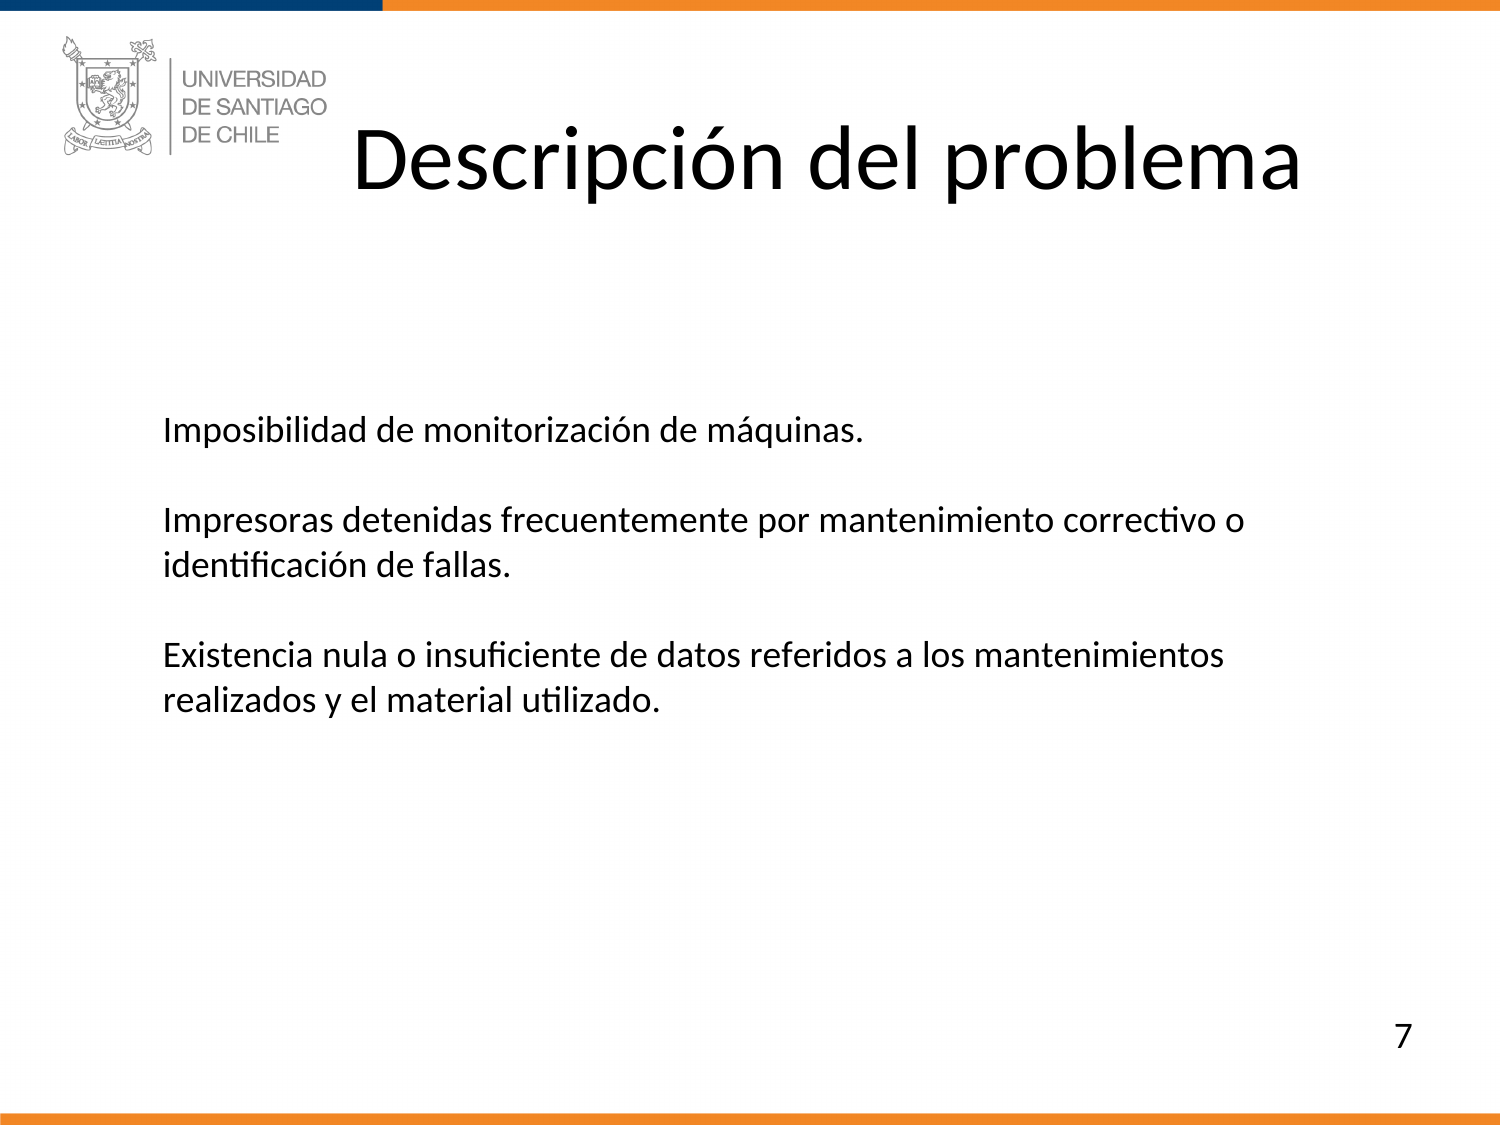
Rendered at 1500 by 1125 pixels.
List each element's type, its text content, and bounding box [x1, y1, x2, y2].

text_box <número> [1379, 1003, 1500, 1064]
title Descripción del problema [153, 59, 1500, 247]
picture [0, 0, 1500, 1125]
text_box Imposibilidad de monitorización de máquinas. Impresoras detenidas frecuentemente por mantenimiento correctivo o identificación de fallas. Existencia nula o insuficiente de datos referidos a los mantenimientos realizados y el material utilizado. [148, 397, 1351, 728]
